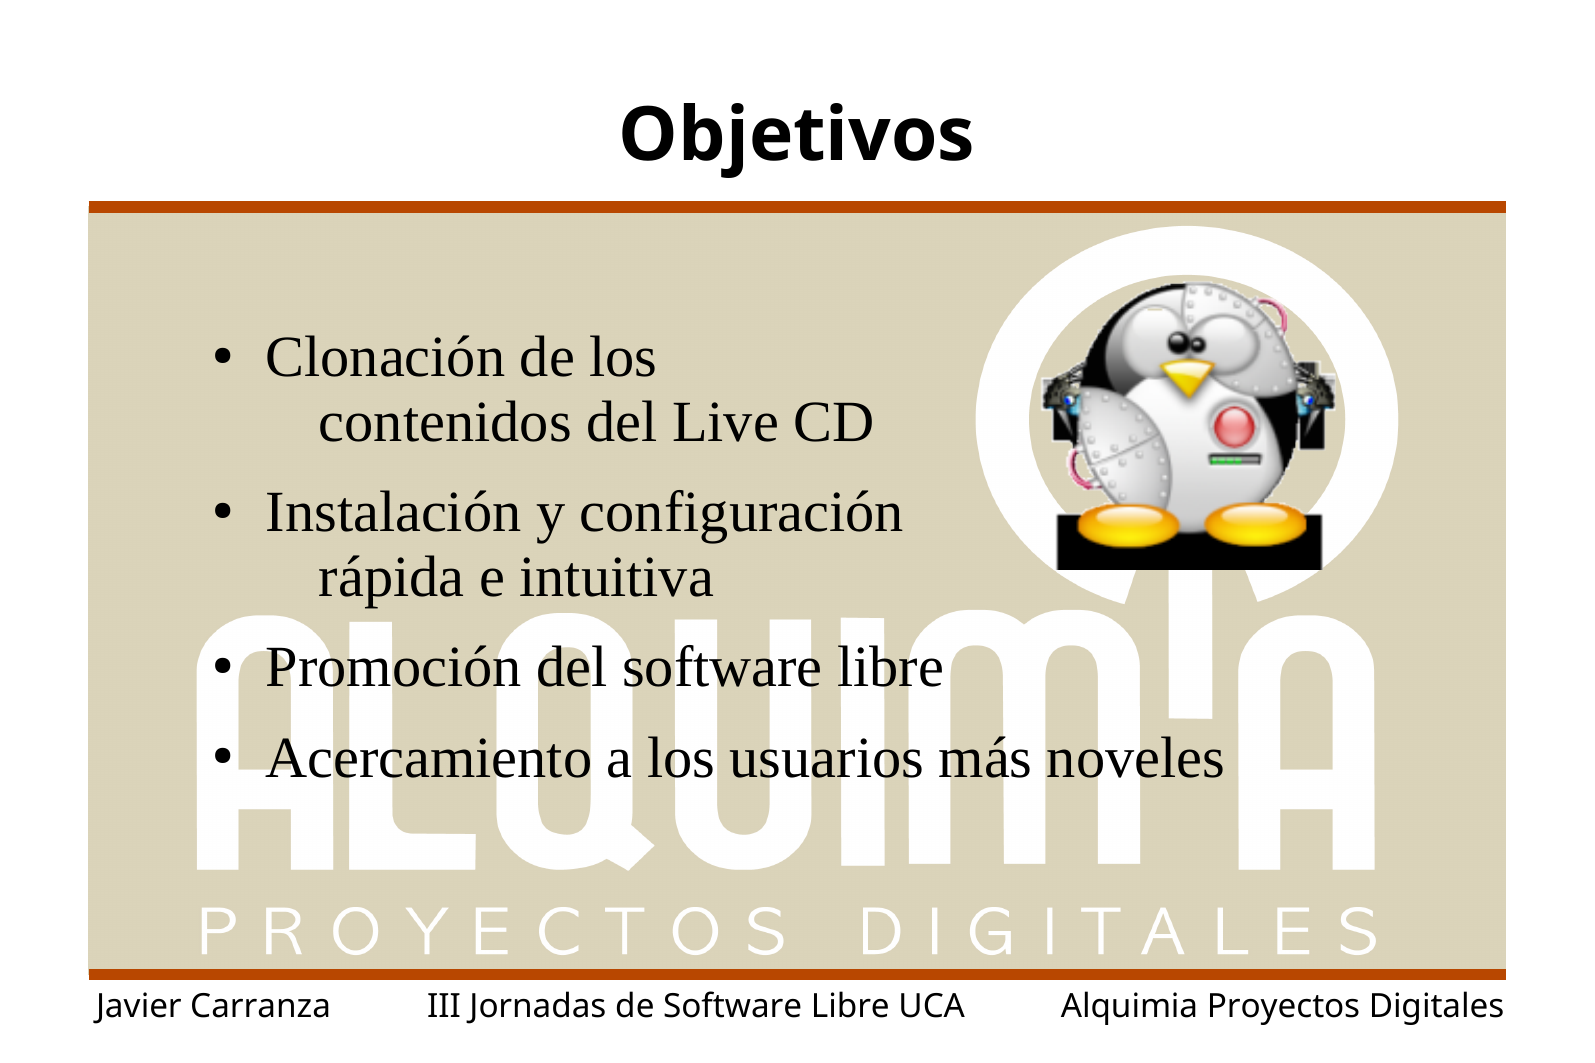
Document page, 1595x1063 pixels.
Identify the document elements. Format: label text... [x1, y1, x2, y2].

list Clonación de los contenidos del Live CD Instalación y configuración rápida e intuitiva Promoción del software libre Acercamiento a los usuarios más noveles [177, 324, 1270, 857]
title Objetivos [79, 42, 1515, 220]
picture [88, 220, 1506, 969]
text_box Javier Carranza III Jornadas de Software Libre UCA Alquimia Proyectos Digitales [85, 974, 1510, 1048]
